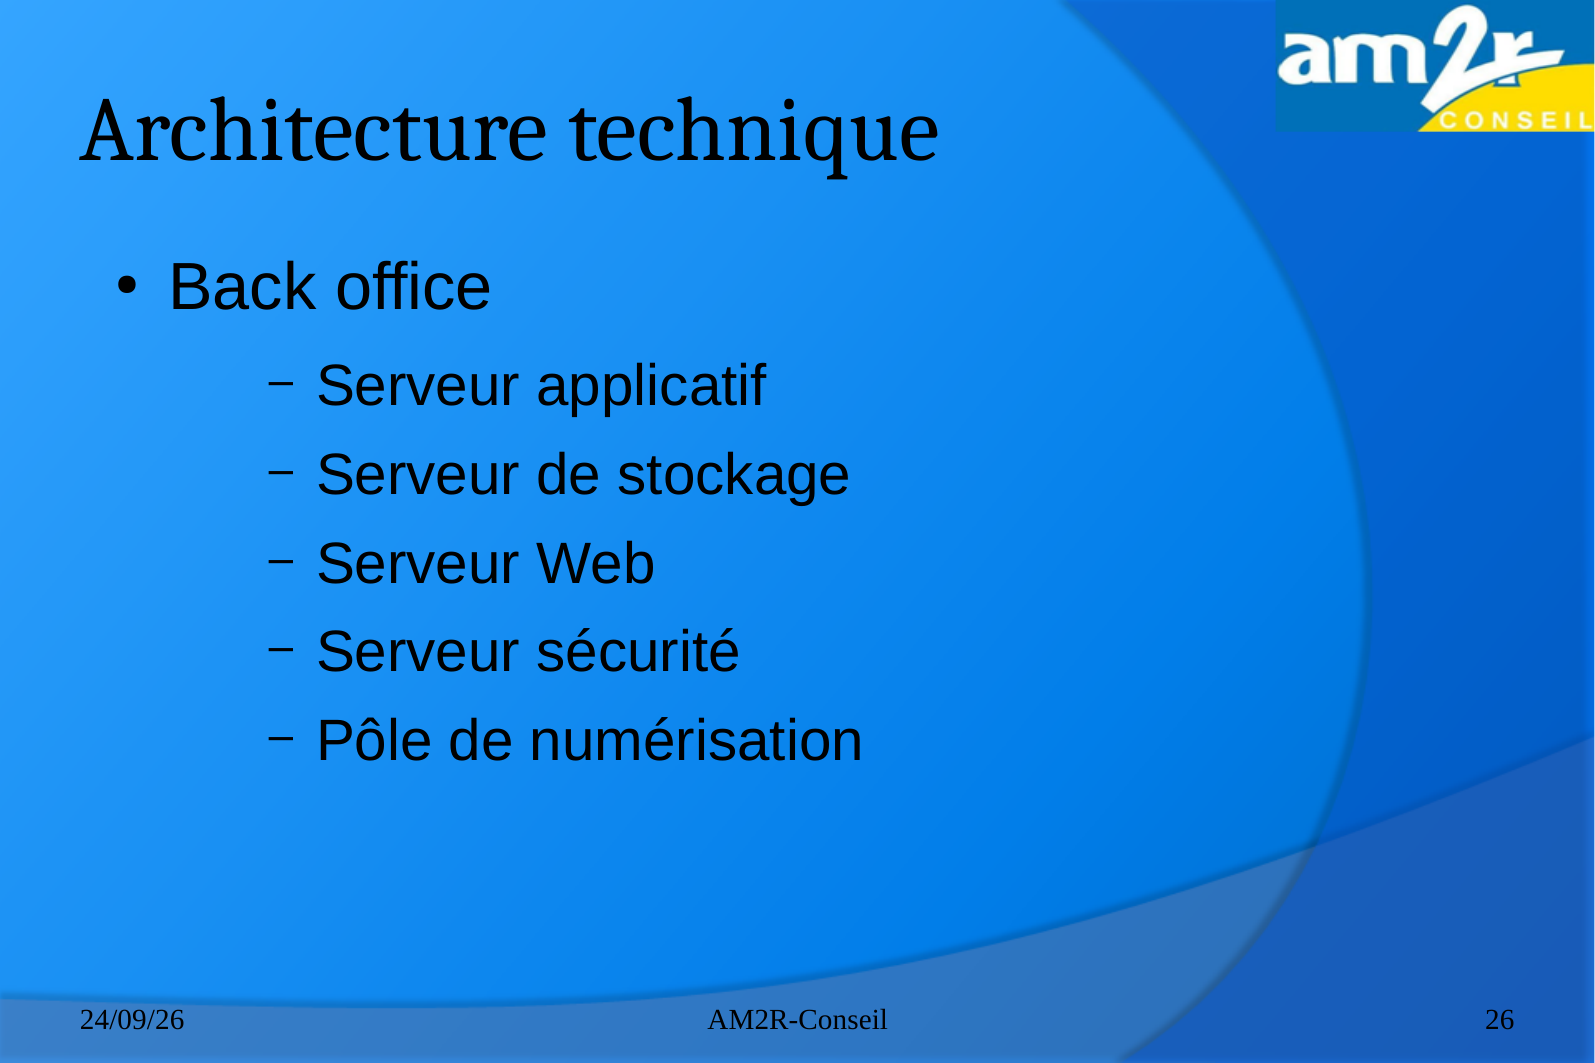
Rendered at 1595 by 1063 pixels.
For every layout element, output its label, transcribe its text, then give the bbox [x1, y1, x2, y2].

list Back office Serveur applicatif Serveur de stockage Serveur Web Serveur sécurité Pôle de numérisation [79, 248, 1515, 975]
title Architecture technique [79, 42, 1241, 220]
picture [0, 0, 1595, 1063]
